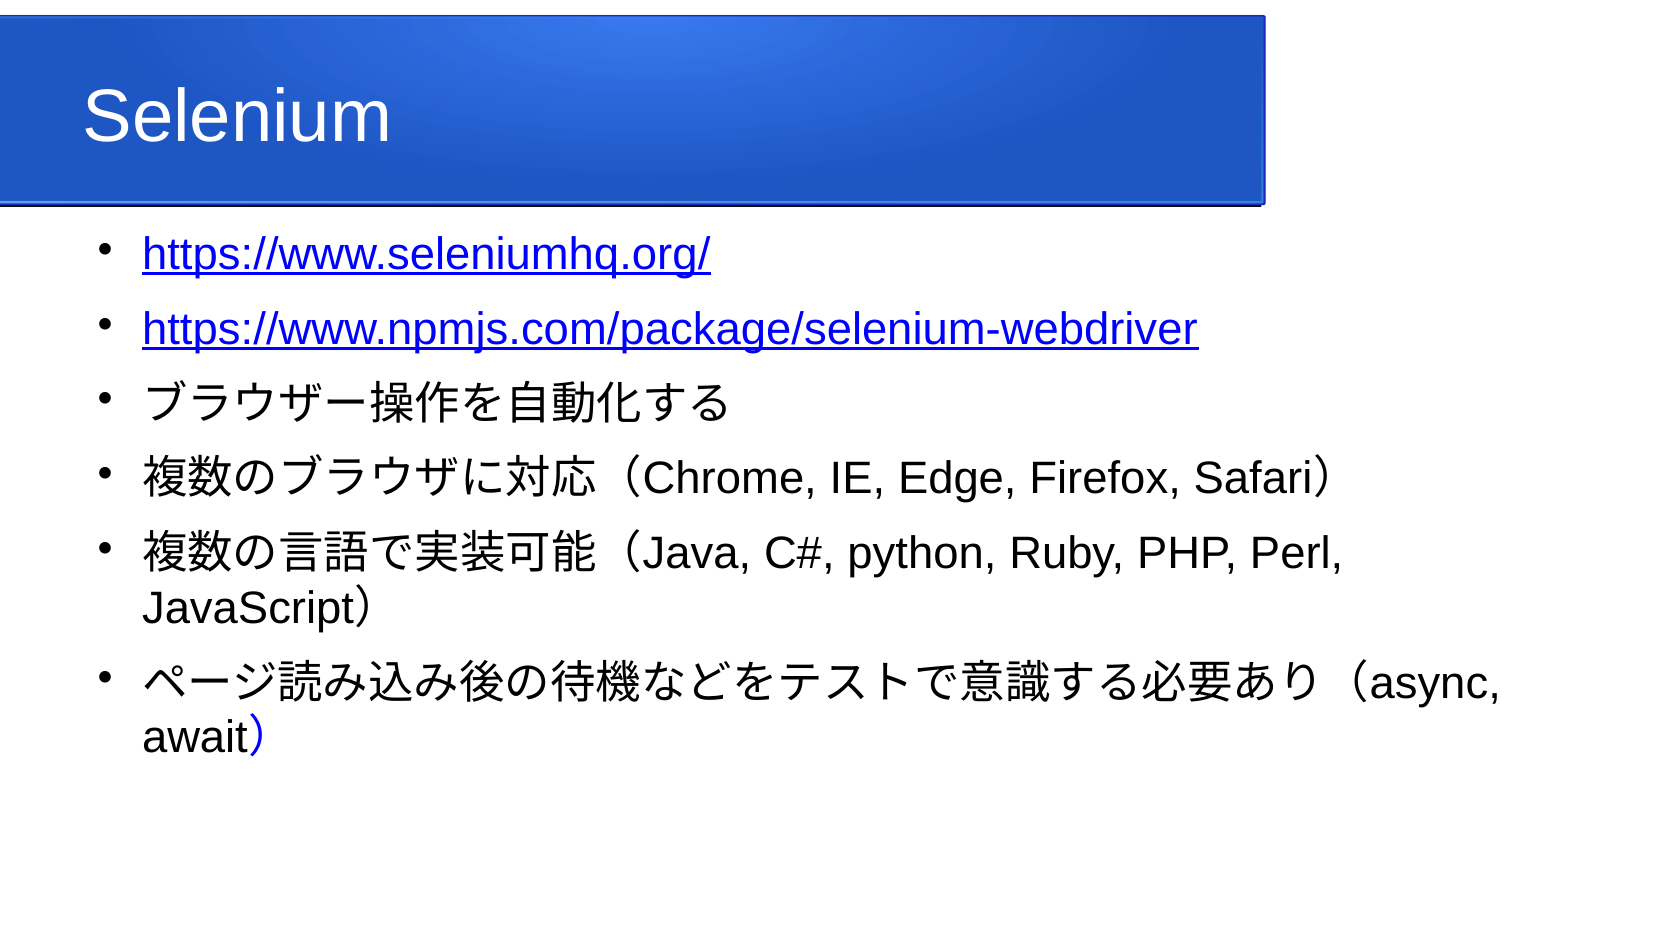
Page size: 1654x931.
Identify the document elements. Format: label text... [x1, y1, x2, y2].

text_box https://www.seleniumhq.org/ https://www.npmjs.com/package/selenium-webdriver ブラウザー操作を自動化する 複数のブラウザに対応（Chrome, IE, Edge, Firefox, Safari） 複数の言語で実装可能（Java, C#, python, Ruby, PHP, Perl, JavaScript） ページ読み込み後の待機などをテストで意識する必要あり（async, await） [82, 224, 1571, 764]
text_box Selenium [82, 35, 1235, 189]
picture [0, 13, 1269, 211]
